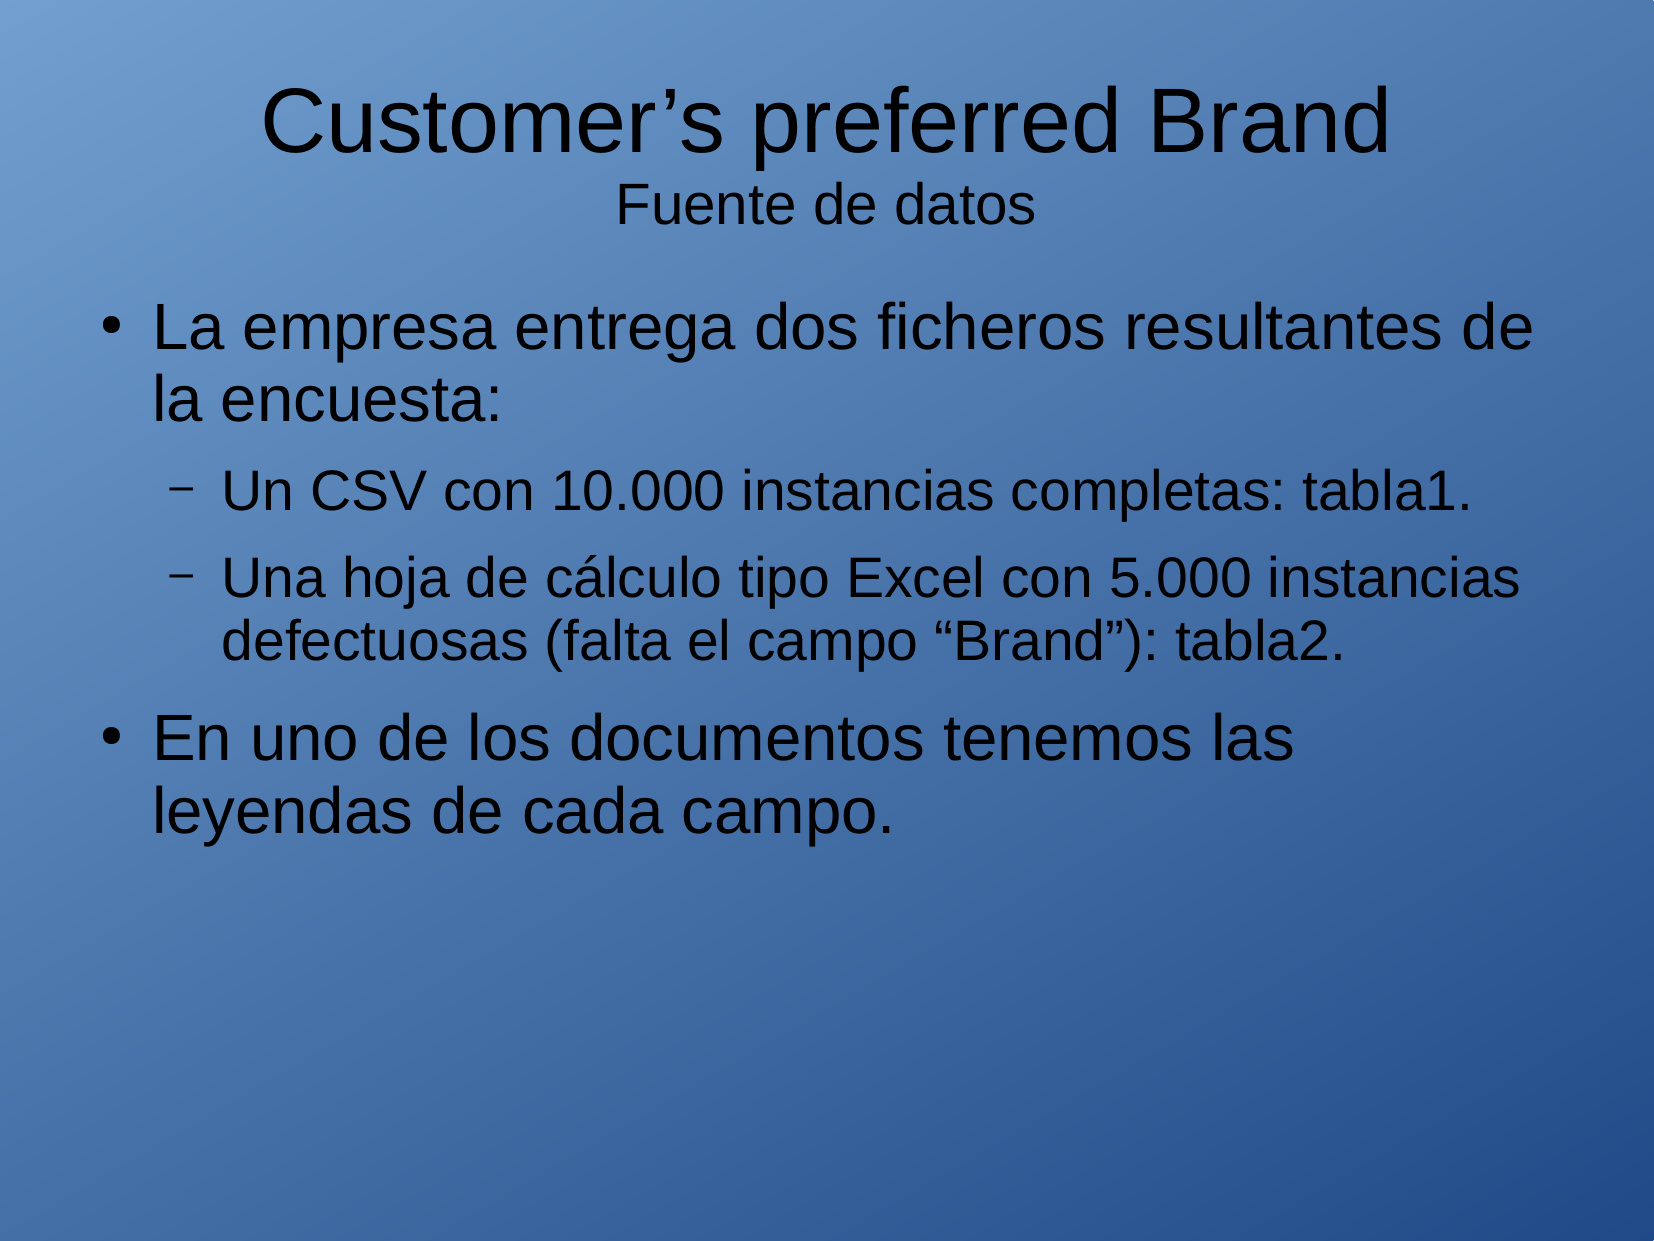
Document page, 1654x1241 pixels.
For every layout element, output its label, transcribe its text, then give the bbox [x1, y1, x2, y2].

list La empresa entrega dos ficheros resultantes de la encuesta: Un CSV con 10.000 instancias completas: tabla1. Una hoja de cálculo tipo Excel con 5.000 instancias defectuosas (falta el campo “Brand”): tabla2. En uno de los documentos tenemos las leyendas de cada campo. [82, 290, 1571, 851]
title Customer’s preferred Brand Fuente de datos [82, 49, 1571, 257]
